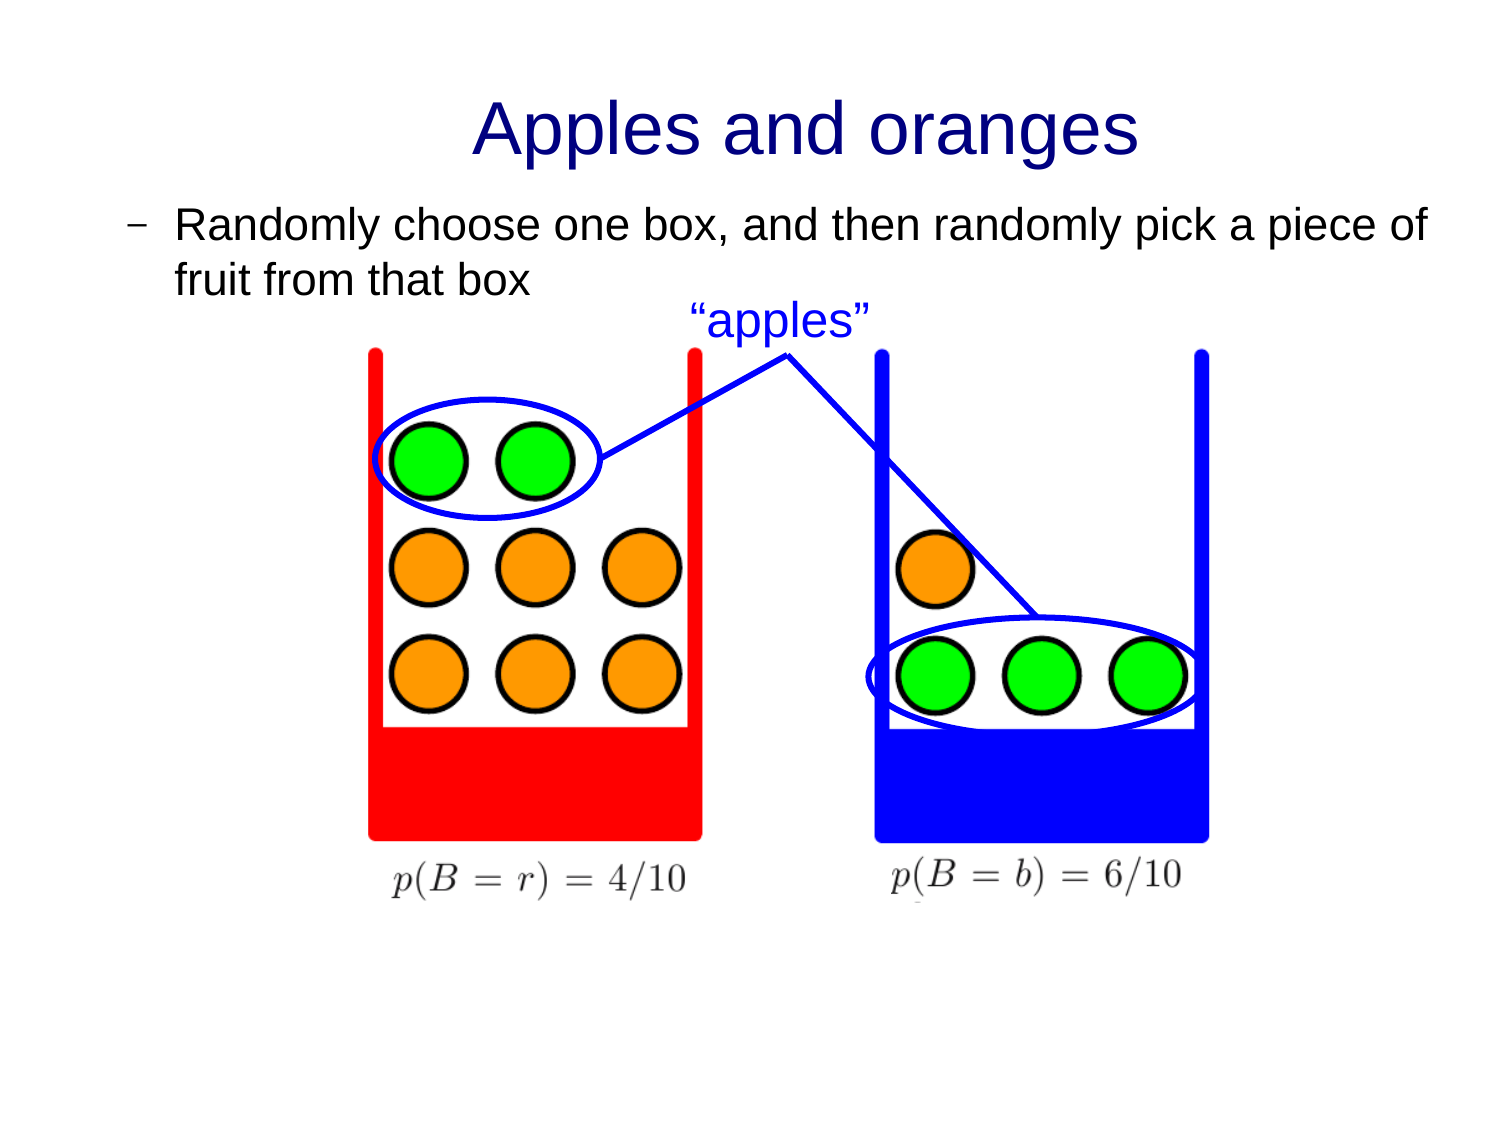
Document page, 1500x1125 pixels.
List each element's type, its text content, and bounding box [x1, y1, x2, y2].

list Randomly choose one box, and then randomly pick a piece of fruit from that box [37, 187, 1500, 1125]
picture [872, 621, 1202, 732]
text_box “apples” [675, 280, 900, 355]
picture [871, 449, 1028, 659]
title Apples and oranges [149, 65, 1463, 179]
picture [891, 853, 1183, 903]
picture [379, 403, 596, 514]
picture [367, 346, 705, 845]
picture [389, 854, 690, 902]
picture [871, 345, 1213, 847]
